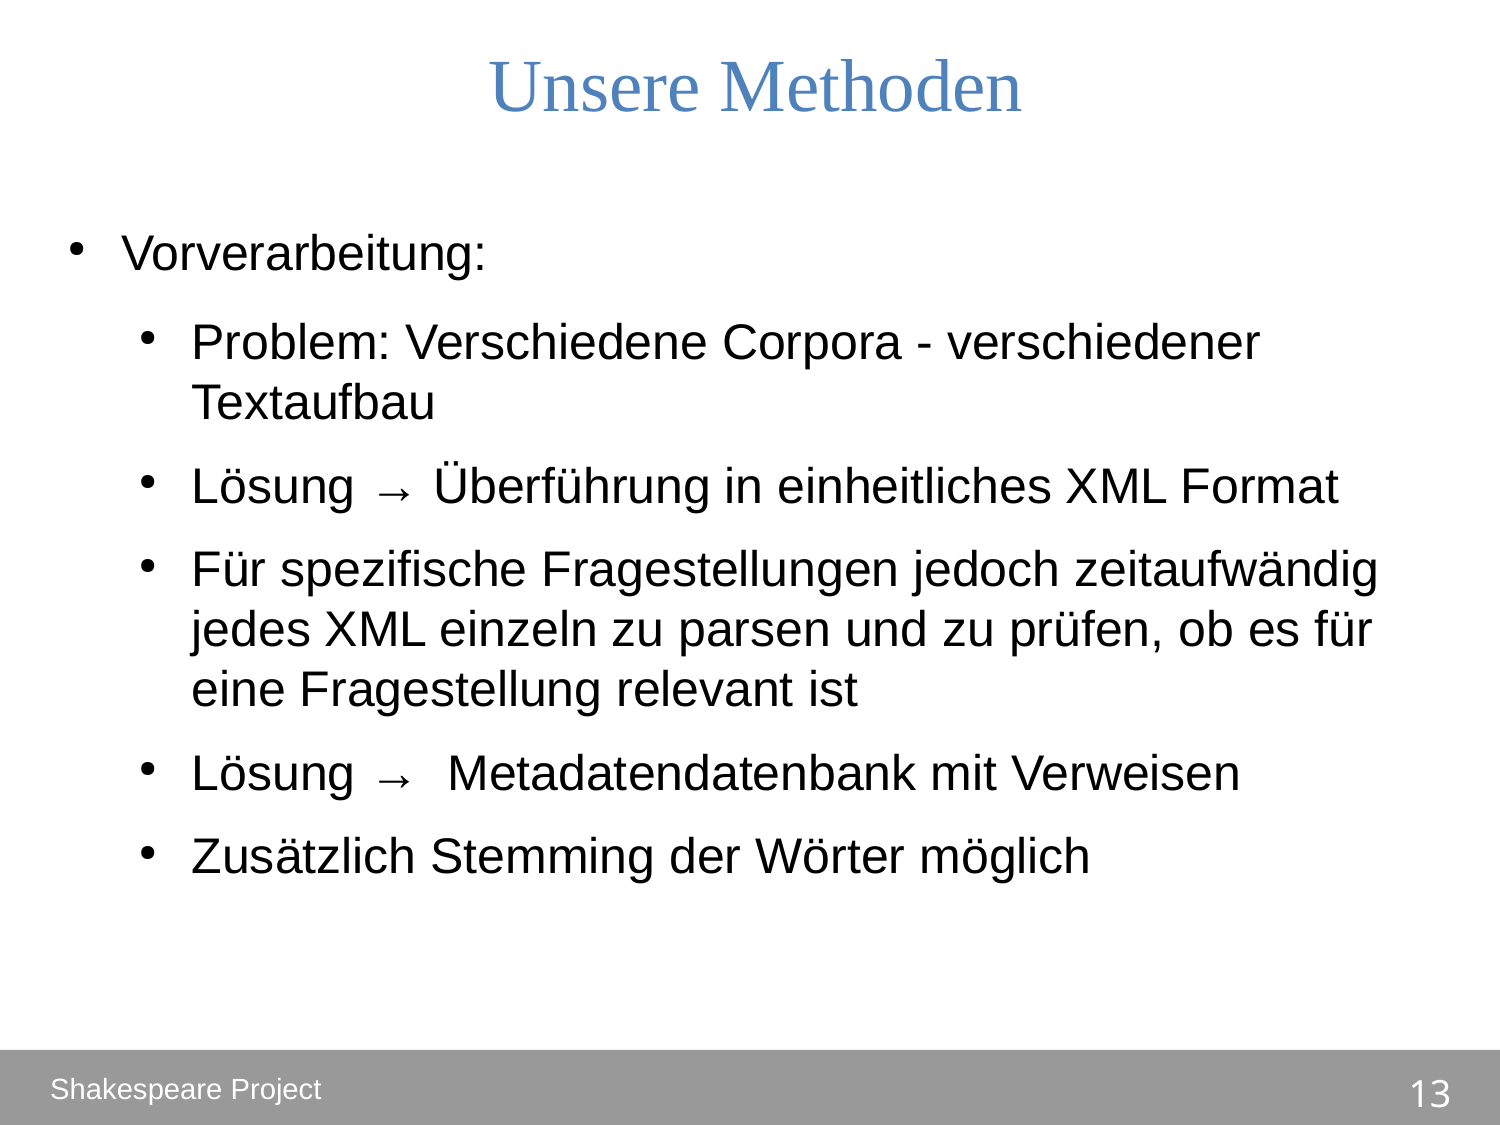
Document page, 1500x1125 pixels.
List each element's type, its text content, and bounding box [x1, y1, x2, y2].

slide_number <number> [1393, 1062, 1477, 1111]
footer Shakespeare Project [35, 1062, 1276, 1111]
list Vorverarbeitung: Problem: Verschiedene Corpora - verschiedener Textaufbau Lösung → Überführung in einheitliches XML Format Für spezifische Fragestellungen jedoch zeitaufwändig jedes XML einzeln zu parsen und zu prüfen, ob es für eine Fragestellung relevant ist Lösung → Metadatendatenbank mit Verweisen Zusätzlich Stemming der Wörter möglich [35, 212, 1423, 910]
title Unsere Methoden [62, 12, 1450, 150]
